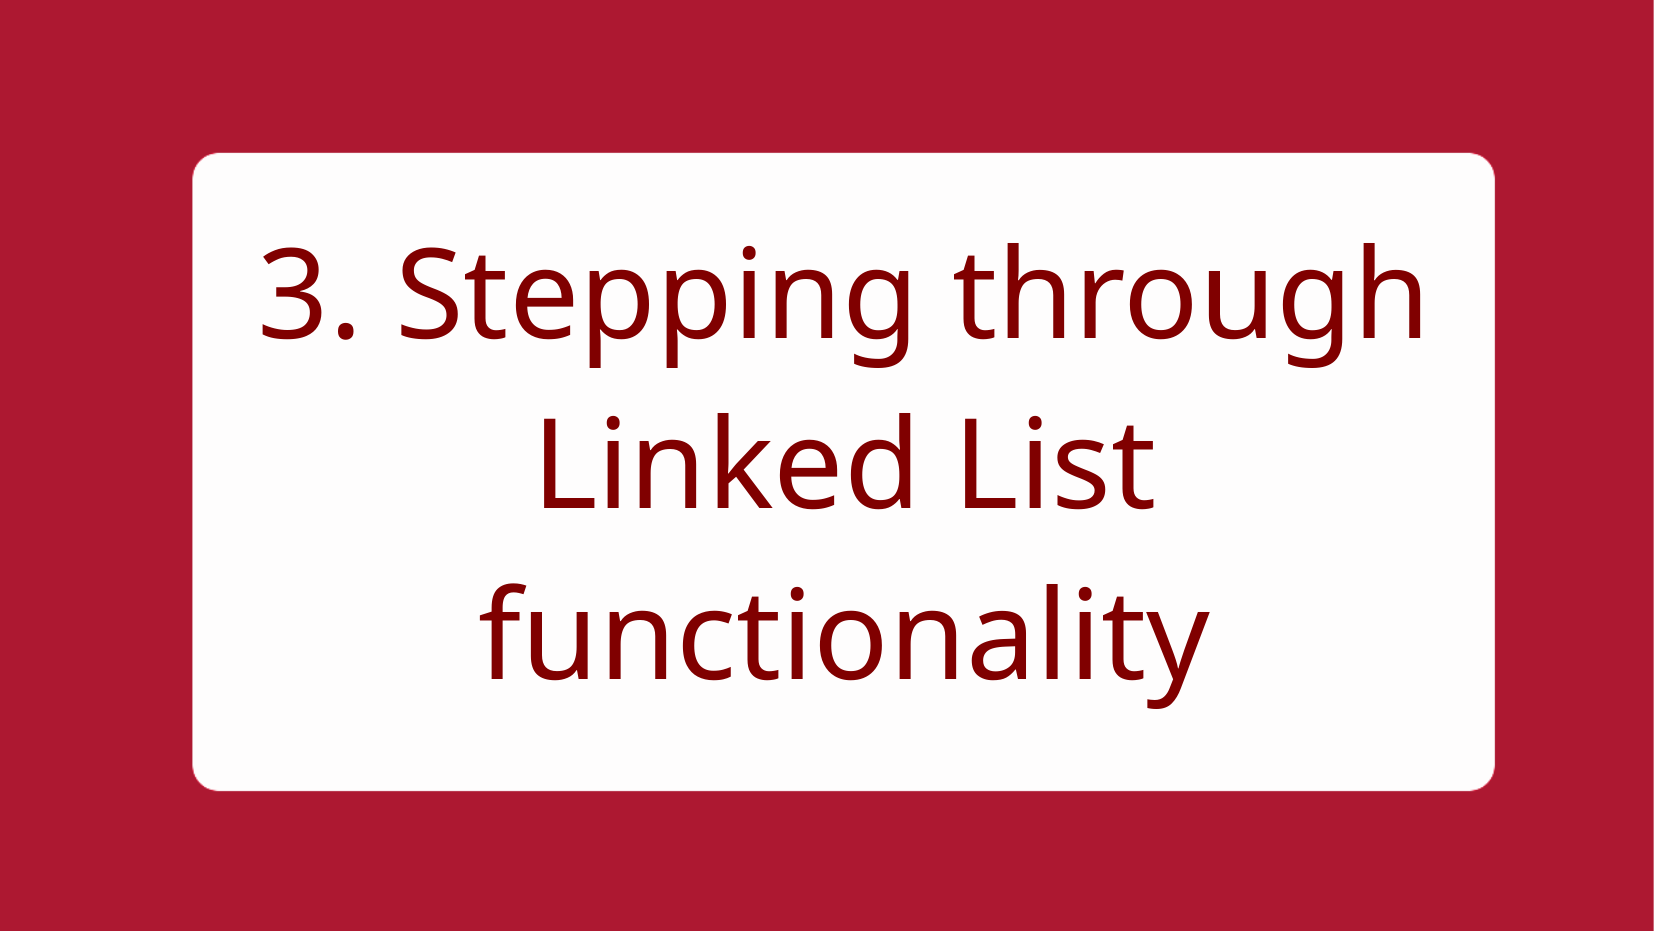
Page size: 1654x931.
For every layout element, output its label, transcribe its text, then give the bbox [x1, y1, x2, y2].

picture [0, 0, 1654, 931]
title 3. Stepping through Linked List functionality [201, 300, 1488, 620]
